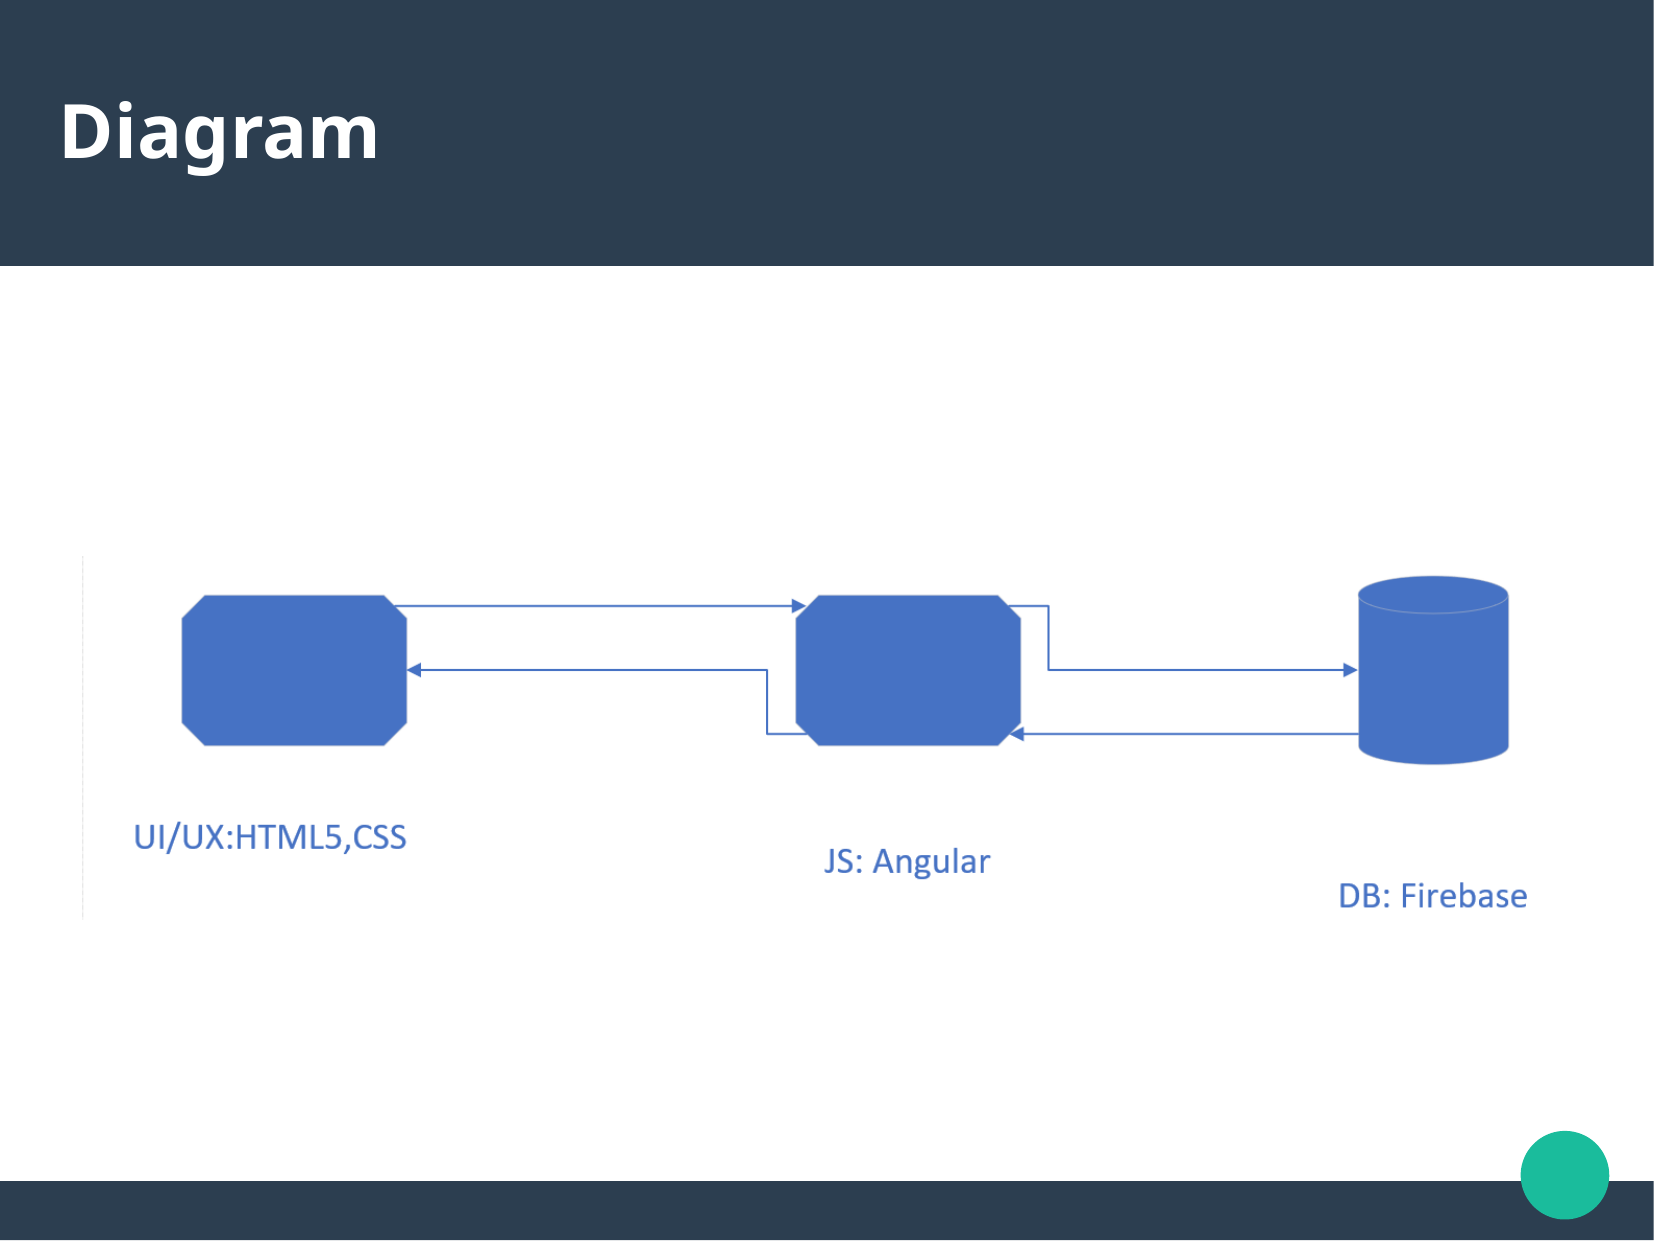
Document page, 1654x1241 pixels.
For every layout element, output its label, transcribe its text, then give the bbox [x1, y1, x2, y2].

picture [76, 556, 1577, 920]
title Diagram [59, 49, 1595, 207]
